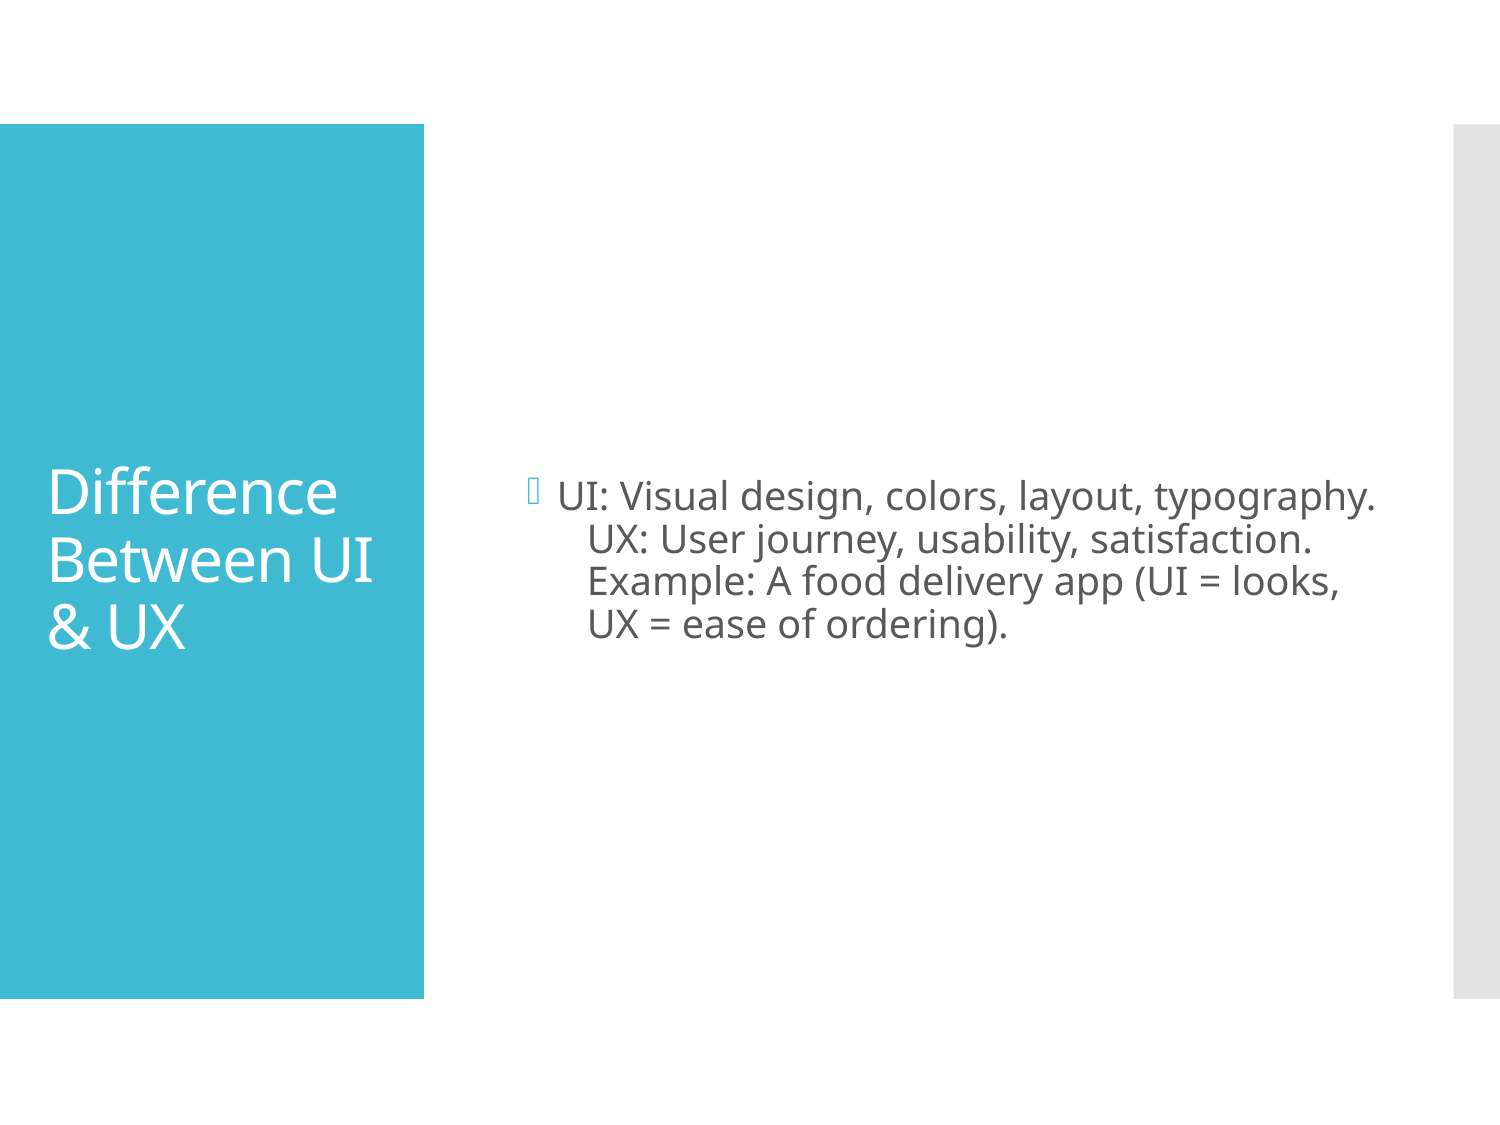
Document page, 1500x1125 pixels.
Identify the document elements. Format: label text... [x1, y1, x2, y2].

title Difference Between UI & UX [31, 184, 394, 940]
list UI: Visual design, colors, layout, typography. UX: User journey, usability, satisfaction. Example: A food delivery app (UI = looks, UX = ease of ordering). [511, 141, 1412, 982]
